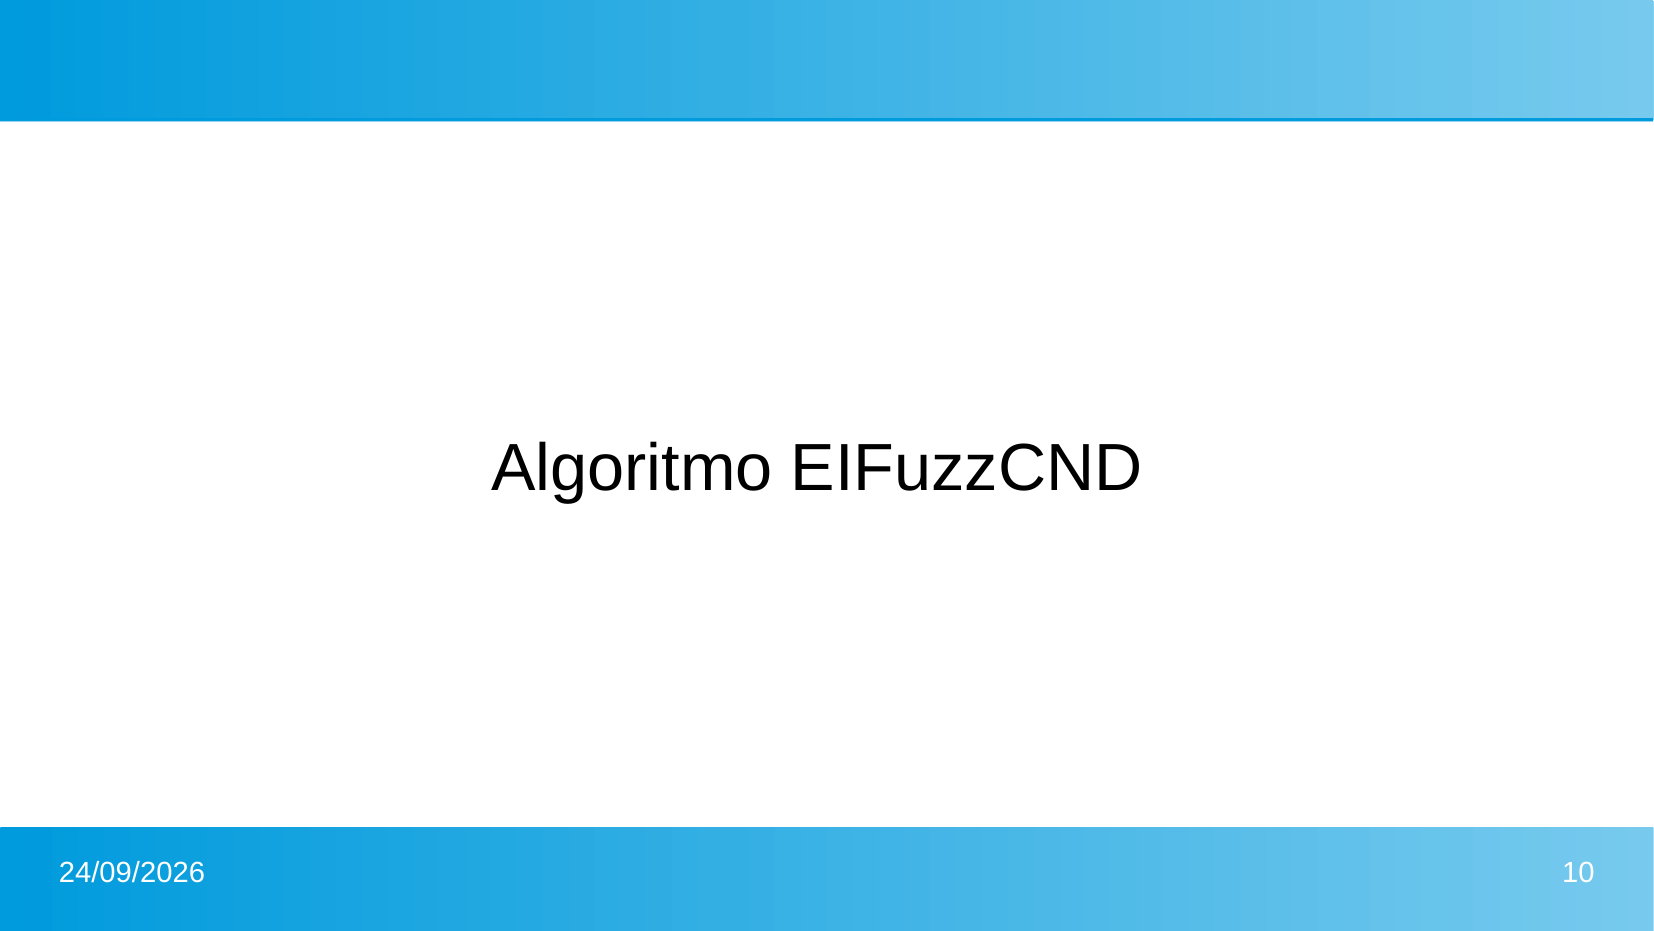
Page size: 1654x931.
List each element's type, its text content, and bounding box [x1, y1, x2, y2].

subtitle Algoritmo EIFuzzCND [59, 285, 1595, 650]
